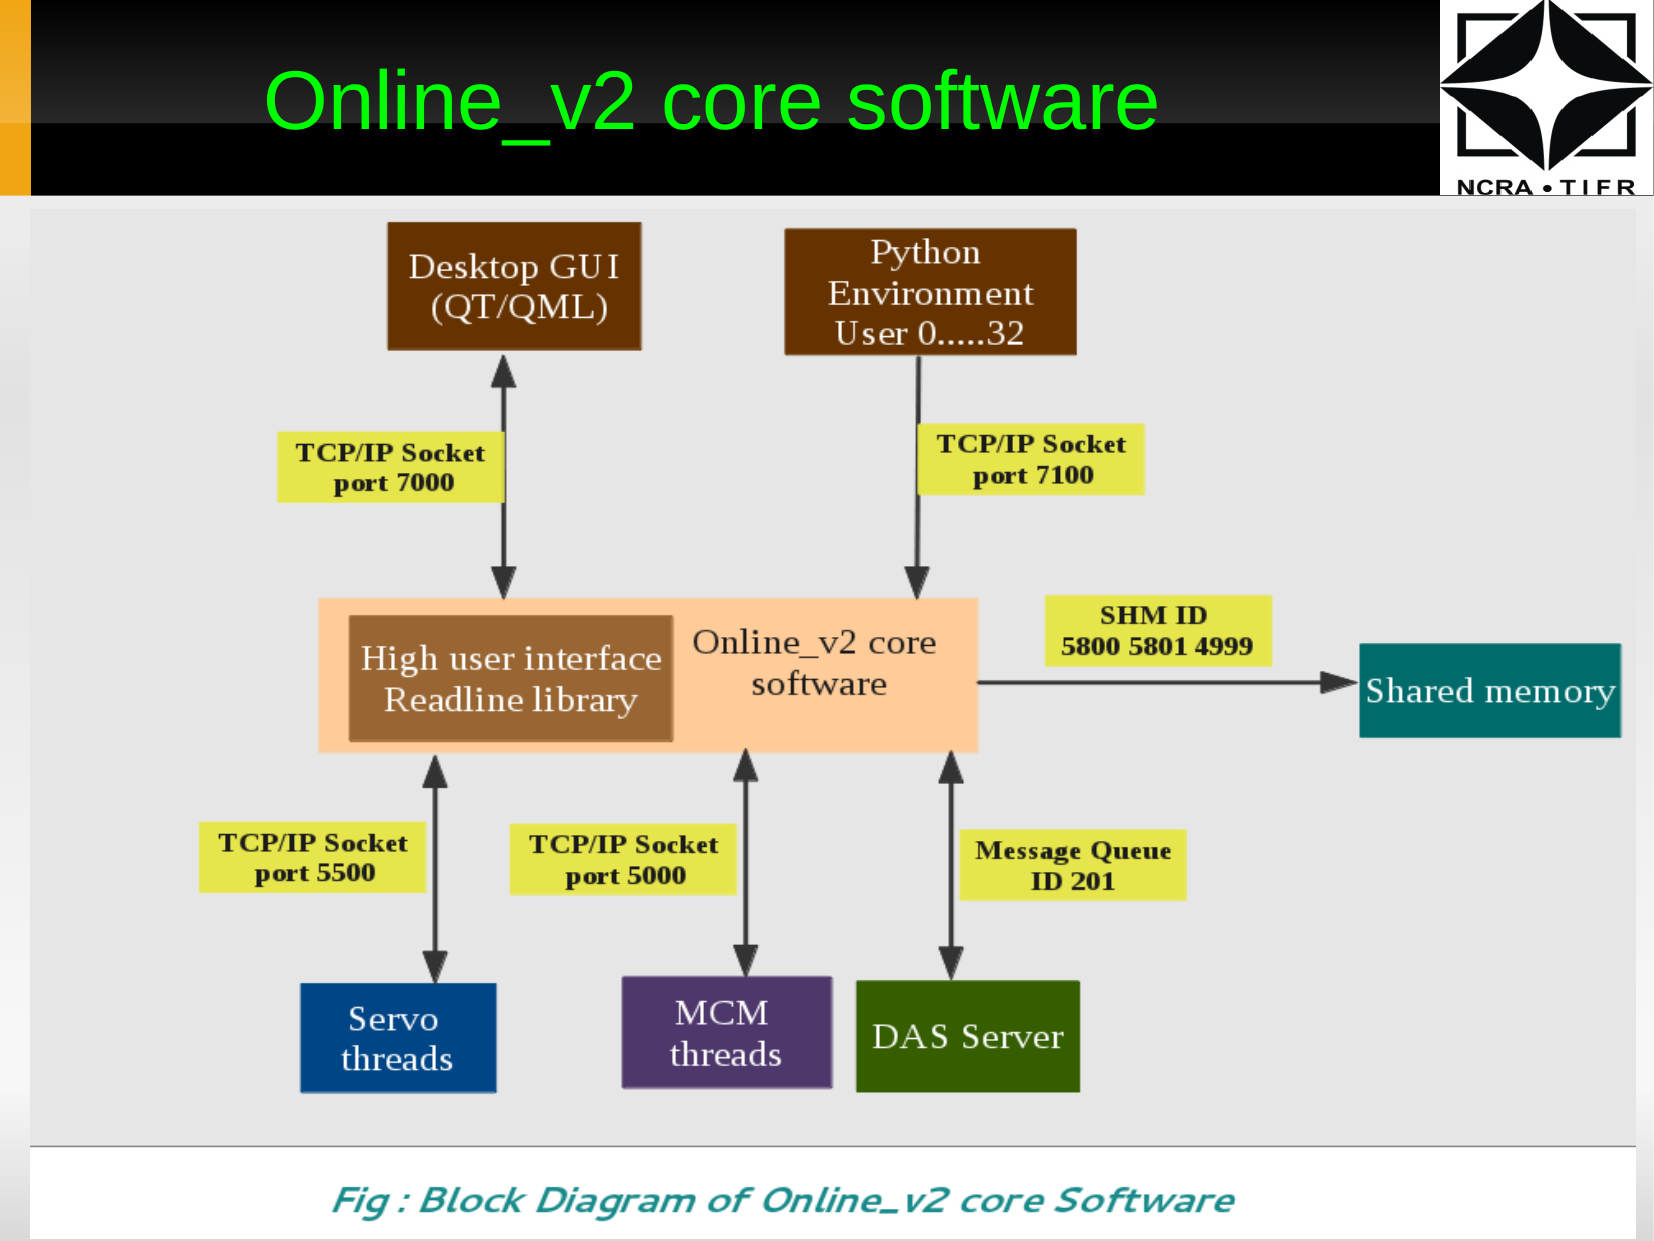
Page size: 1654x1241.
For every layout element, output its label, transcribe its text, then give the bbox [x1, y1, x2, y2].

picture [0, 0, 1654, 1241]
text_box Online_v2 core software [0, 46, 1426, 155]
